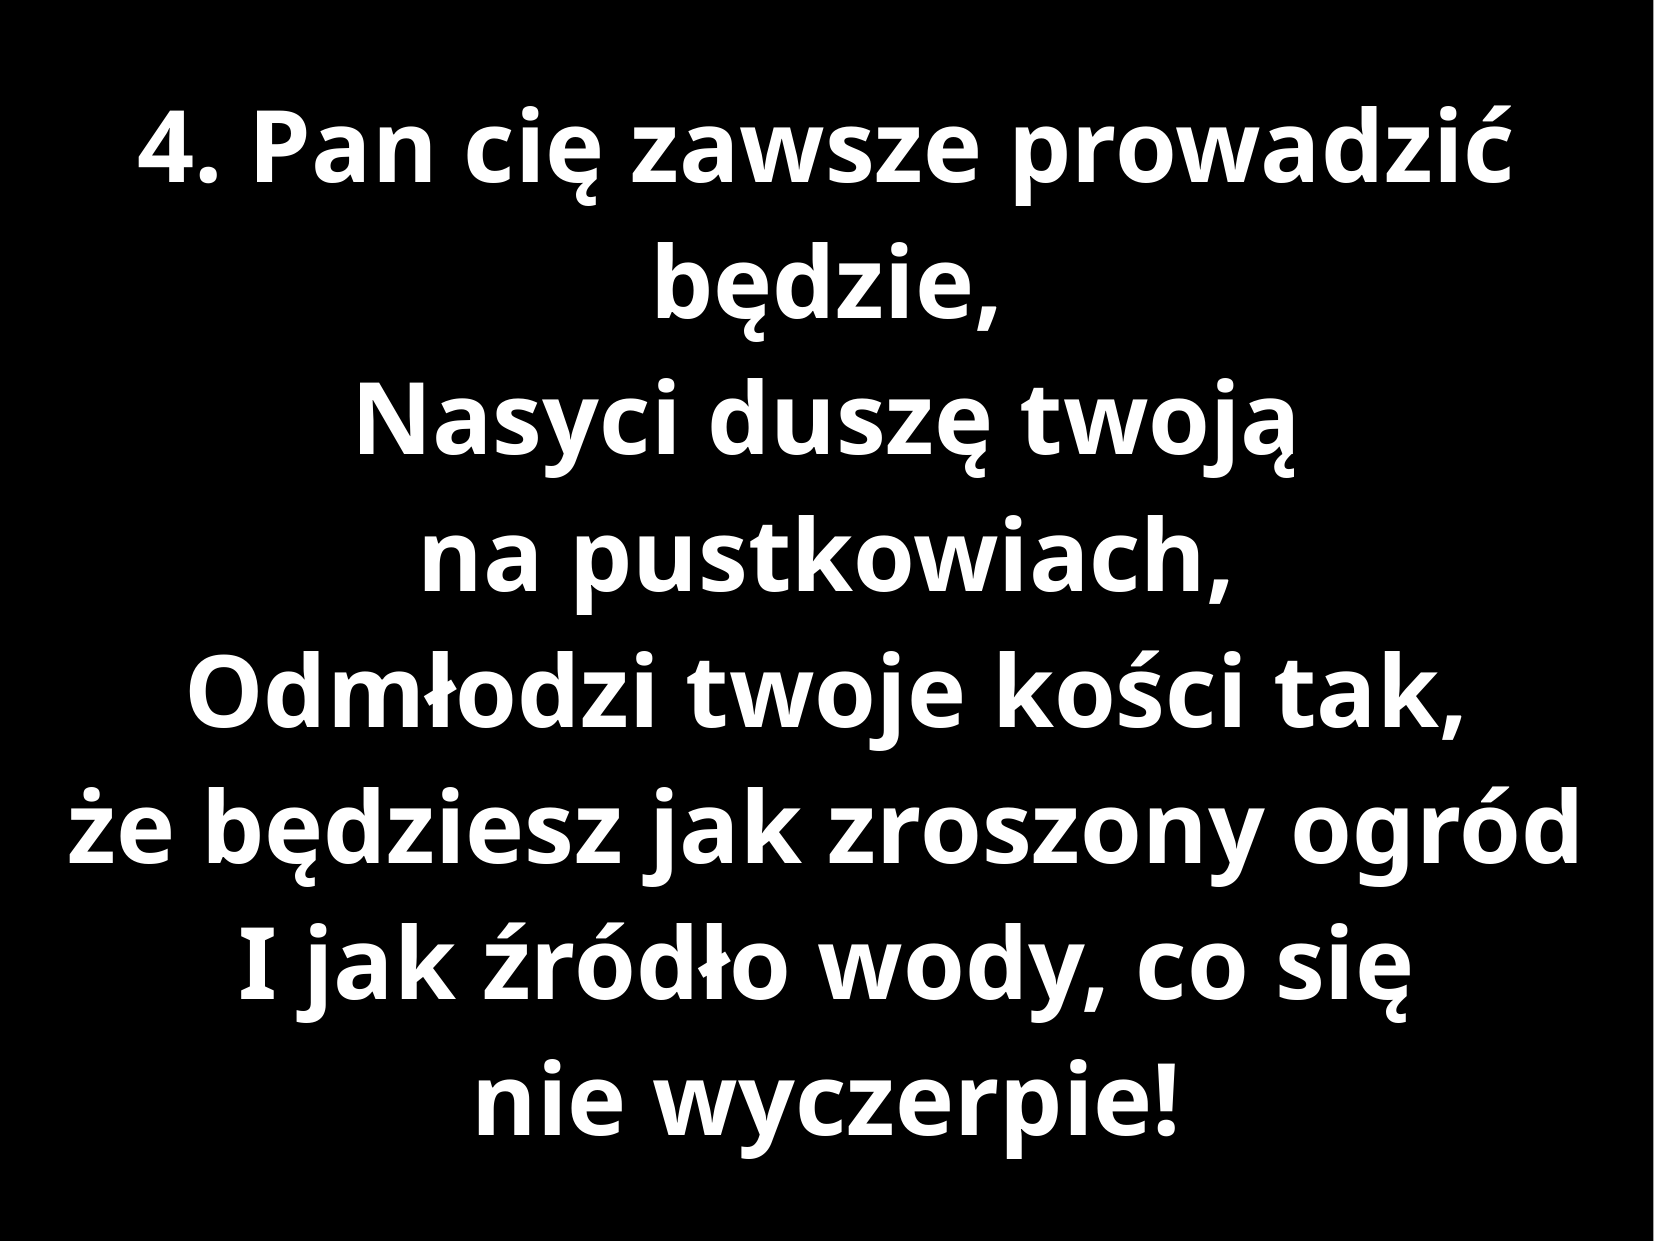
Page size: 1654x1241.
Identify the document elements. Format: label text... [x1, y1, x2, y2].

title 4. Pan cię zawsze prowadzić będzie, Nasyci duszę twoją na pustkowiach, Odmłodzi twoje kości tak, że będziesz jak zroszony ogród I jak źródło wody, co się nie wyczerpie! [0, 0, 1654, 1241]
